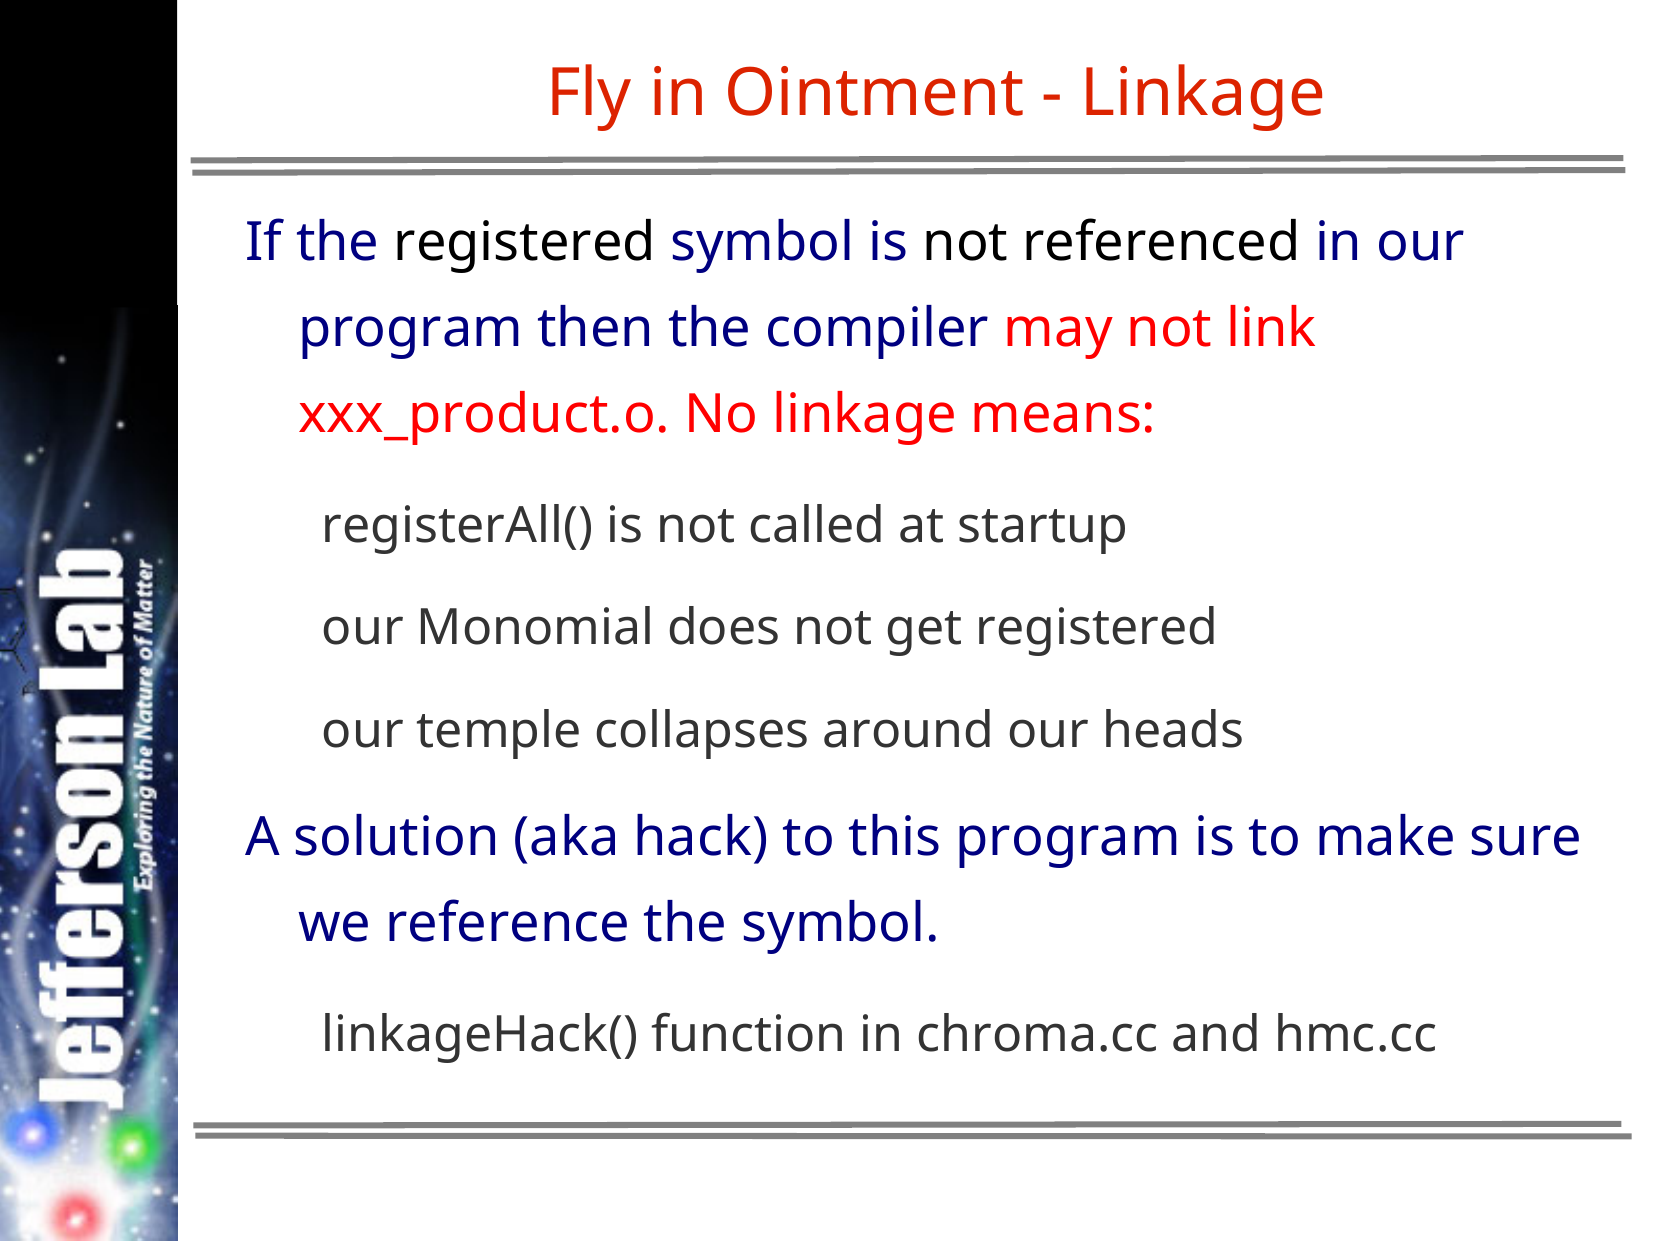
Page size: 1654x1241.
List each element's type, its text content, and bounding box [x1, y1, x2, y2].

title Fly in Ointment - Linkage [235, 17, 1638, 149]
list If the registered symbol is not referenced in our program then the compiler may not link xxx_product.o. No linkage means: registerAll() is not called at startup our Monomial does not get registered our temple collapses around our heads A solution (aka hack) to this program is to make sure we reference the symbol. linkageHack() function in chroma.cc and hmc.cc [227, 190, 1628, 1101]
picture [0, 308, 178, 1241]
